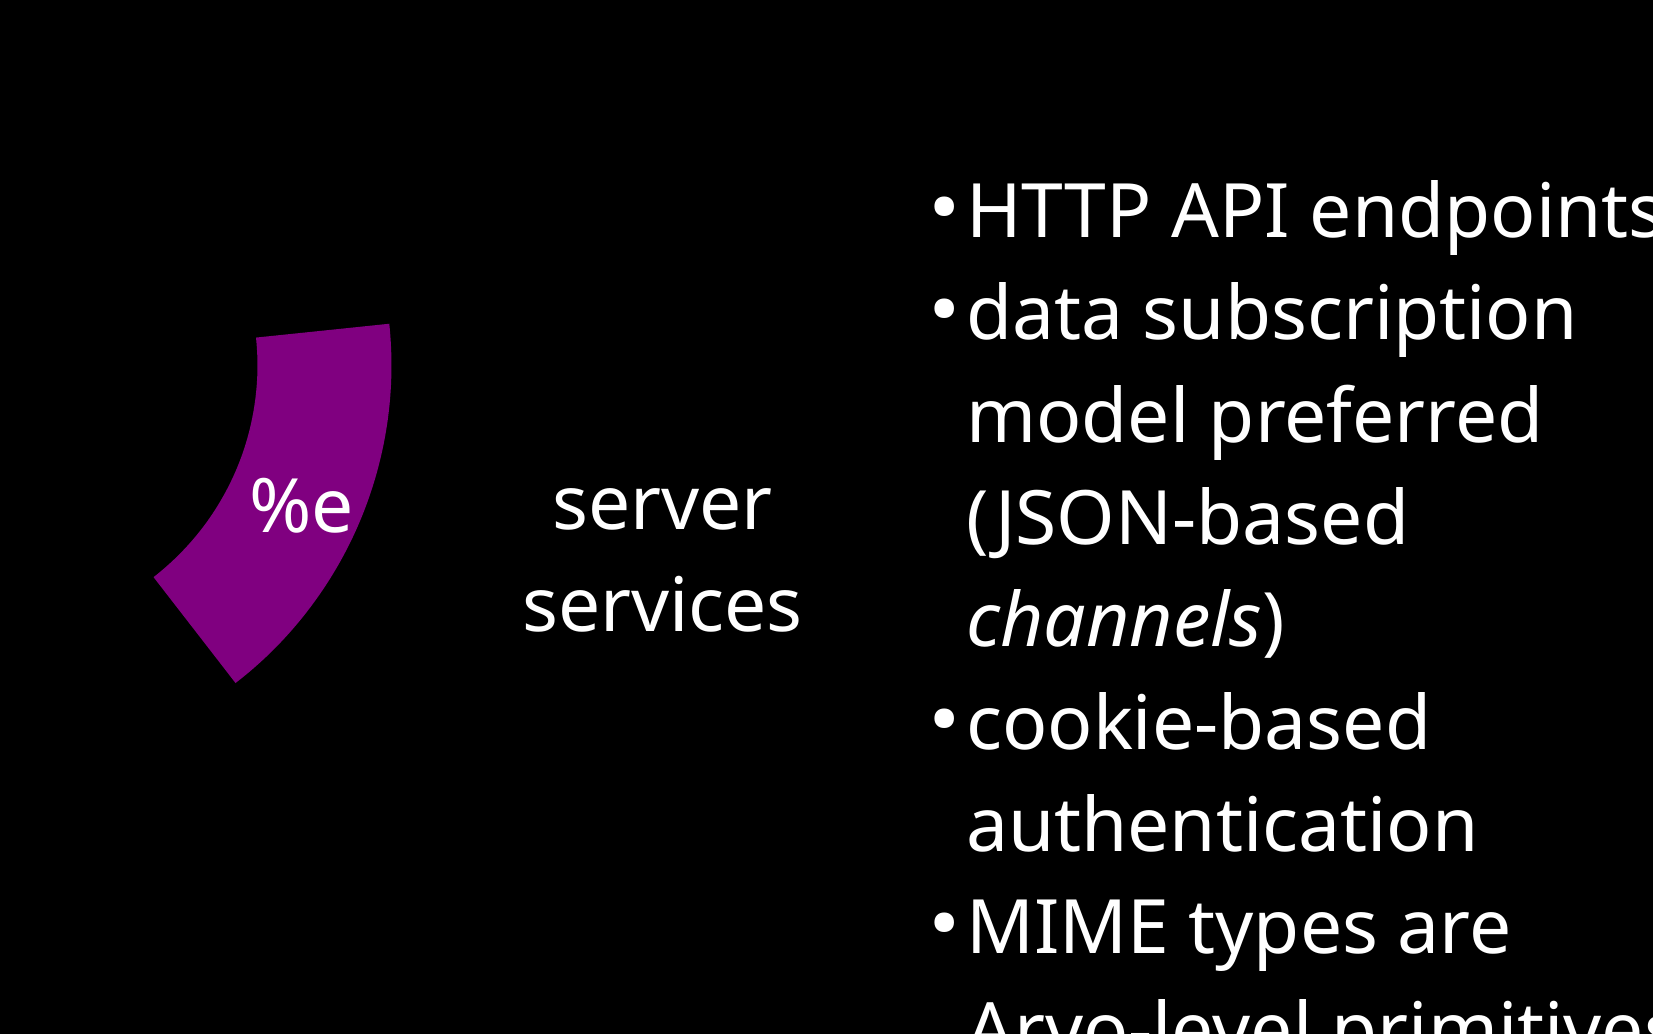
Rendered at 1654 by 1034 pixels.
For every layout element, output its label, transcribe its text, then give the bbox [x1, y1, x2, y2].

text_box %e [153, 323, 392, 684]
text_box server services [507, 441, 826, 614]
text_box HTTP API endpoints data subscription model preferred (JSON-based channels) cookie-based authentication MIME types are Arvo-level primitives [916, 150, 1653, 872]
